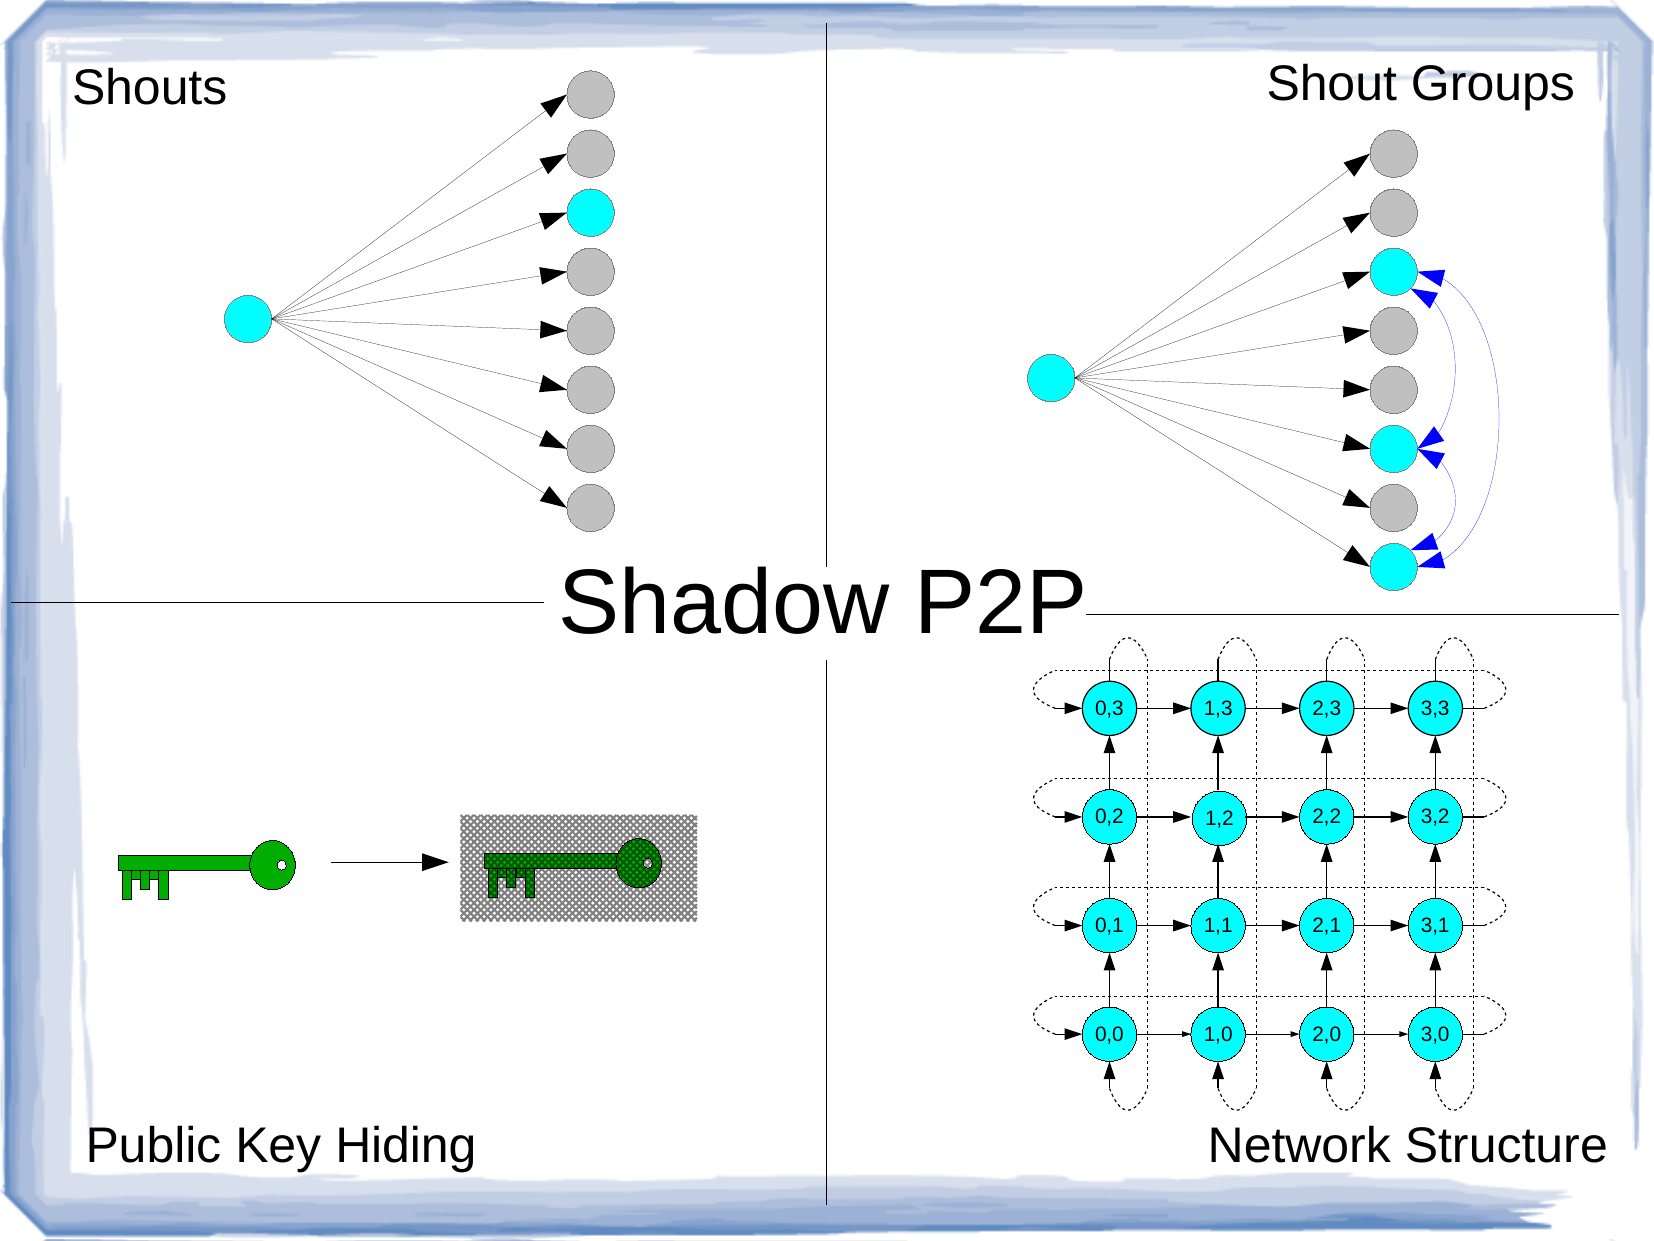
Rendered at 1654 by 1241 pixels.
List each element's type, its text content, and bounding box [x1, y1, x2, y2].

text_box [1370, 248, 1418, 296]
text_box Shadow P2P [543, 543, 1123, 661]
text_box [566, 129, 615, 178]
text_box 1,2 [1192, 791, 1247, 846]
text_box Shouts [57, 52, 243, 123]
text_box 0,0 [1082, 1007, 1137, 1062]
text_box Public Key Hiding [70, 1110, 508, 1193]
text_box [1370, 129, 1418, 178]
text_box 2,3 [1299, 681, 1354, 736]
text_box [1370, 366, 1418, 414]
text_box [566, 366, 615, 414]
text_box [566, 307, 615, 355]
text_box 2,1 [1299, 898, 1354, 953]
text_box 1,3 [1190, 681, 1246, 736]
text_box [1370, 188, 1418, 237]
text_box Shout Groups [1251, 47, 1607, 119]
text_box 3,1 [1408, 898, 1463, 953]
text_box 2,0 [1299, 1007, 1354, 1062]
text_box [1370, 425, 1418, 473]
text_box [566, 70, 615, 119]
text_box 3,2 [1408, 789, 1463, 845]
text_box [1370, 543, 1418, 591]
text_box 0,1 [1082, 898, 1137, 953]
text_box 1,1 [1190, 898, 1246, 953]
text_box 3,0 [1408, 1007, 1463, 1062]
text_box [460, 814, 697, 922]
text_box [224, 295, 272, 343]
text_box [1370, 484, 1418, 532]
text_box 3,3 [1408, 681, 1463, 736]
text_box [566, 425, 615, 473]
text_box [1370, 307, 1418, 355]
text_box [566, 484, 615, 532]
text_box [566, 188, 615, 237]
text_box [1027, 354, 1075, 402]
text_box 0,2 [1082, 789, 1137, 845]
picture [0, 0, 1654, 1241]
text_box 2,2 [1299, 789, 1354, 845]
text_box [566, 248, 615, 296]
text_box 1,0 [1190, 1007, 1246, 1062]
text_box [118, 840, 296, 900]
text_box 0,3 [1082, 681, 1137, 736]
text_box Network Structure [1192, 1110, 1623, 1181]
